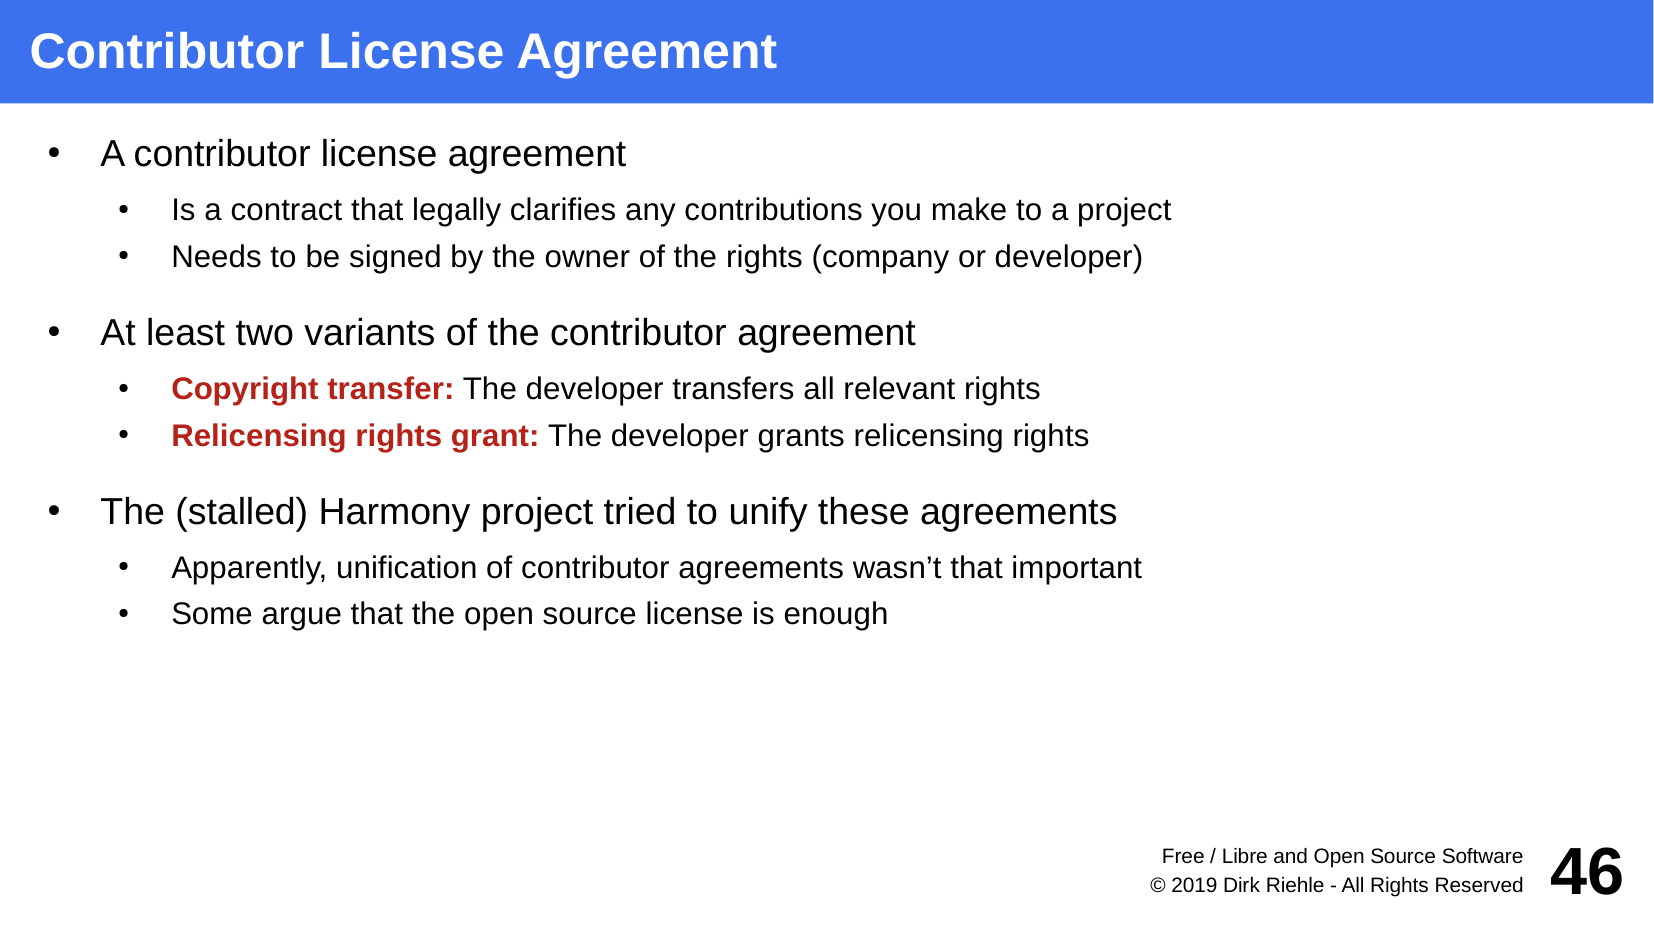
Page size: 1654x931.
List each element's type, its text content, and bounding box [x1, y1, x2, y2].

title Contributor License Agreement [0, 0, 1654, 104]
list A contributor license agreement Is a contract that legally clarifies any contributions you make to a project Needs to be signed by the owner of the rights (company or developer) At least two variants of the contributor agreement Copyright transfer: The developer transfers all relevant rights Relicensing rights grant: The developer grants relicensing rights The (stalled) Harmony project tried to unify these agreements Apparently, unification of contributor agreements wasn’t that important Some argue that the open source license is enough [29, 132, 1625, 813]
